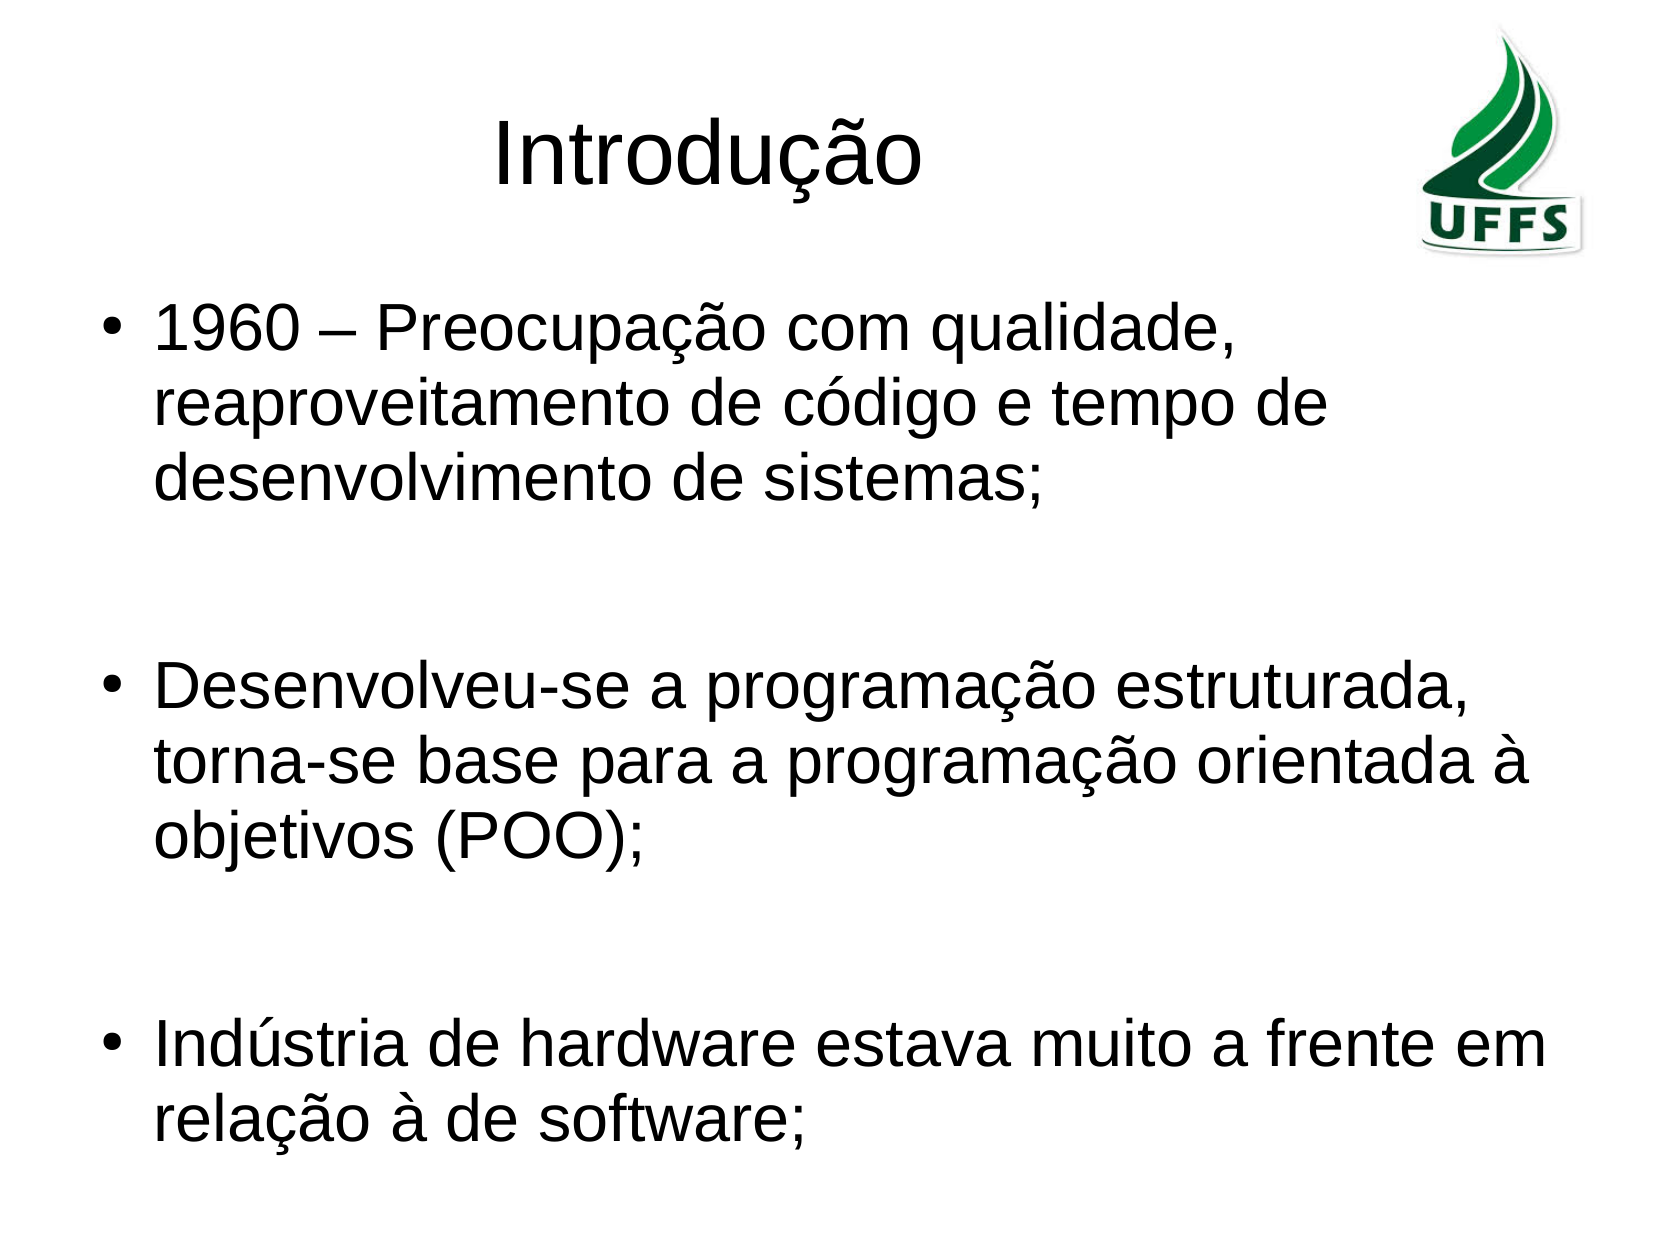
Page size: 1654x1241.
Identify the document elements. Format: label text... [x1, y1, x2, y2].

picture [1381, 20, 1624, 272]
title Introdução [82, 49, 1335, 257]
list 1960 – Preocupação com qualidade, reaproveitamento de código e tempo de desenvolvimento de sistemas; Desenvolveu-se a programação estruturada, torna-se base para a programação orientada à objetivos (POO); Indústria de hardware estava muito a frente em relação à de software; [82, 290, 1571, 1182]
